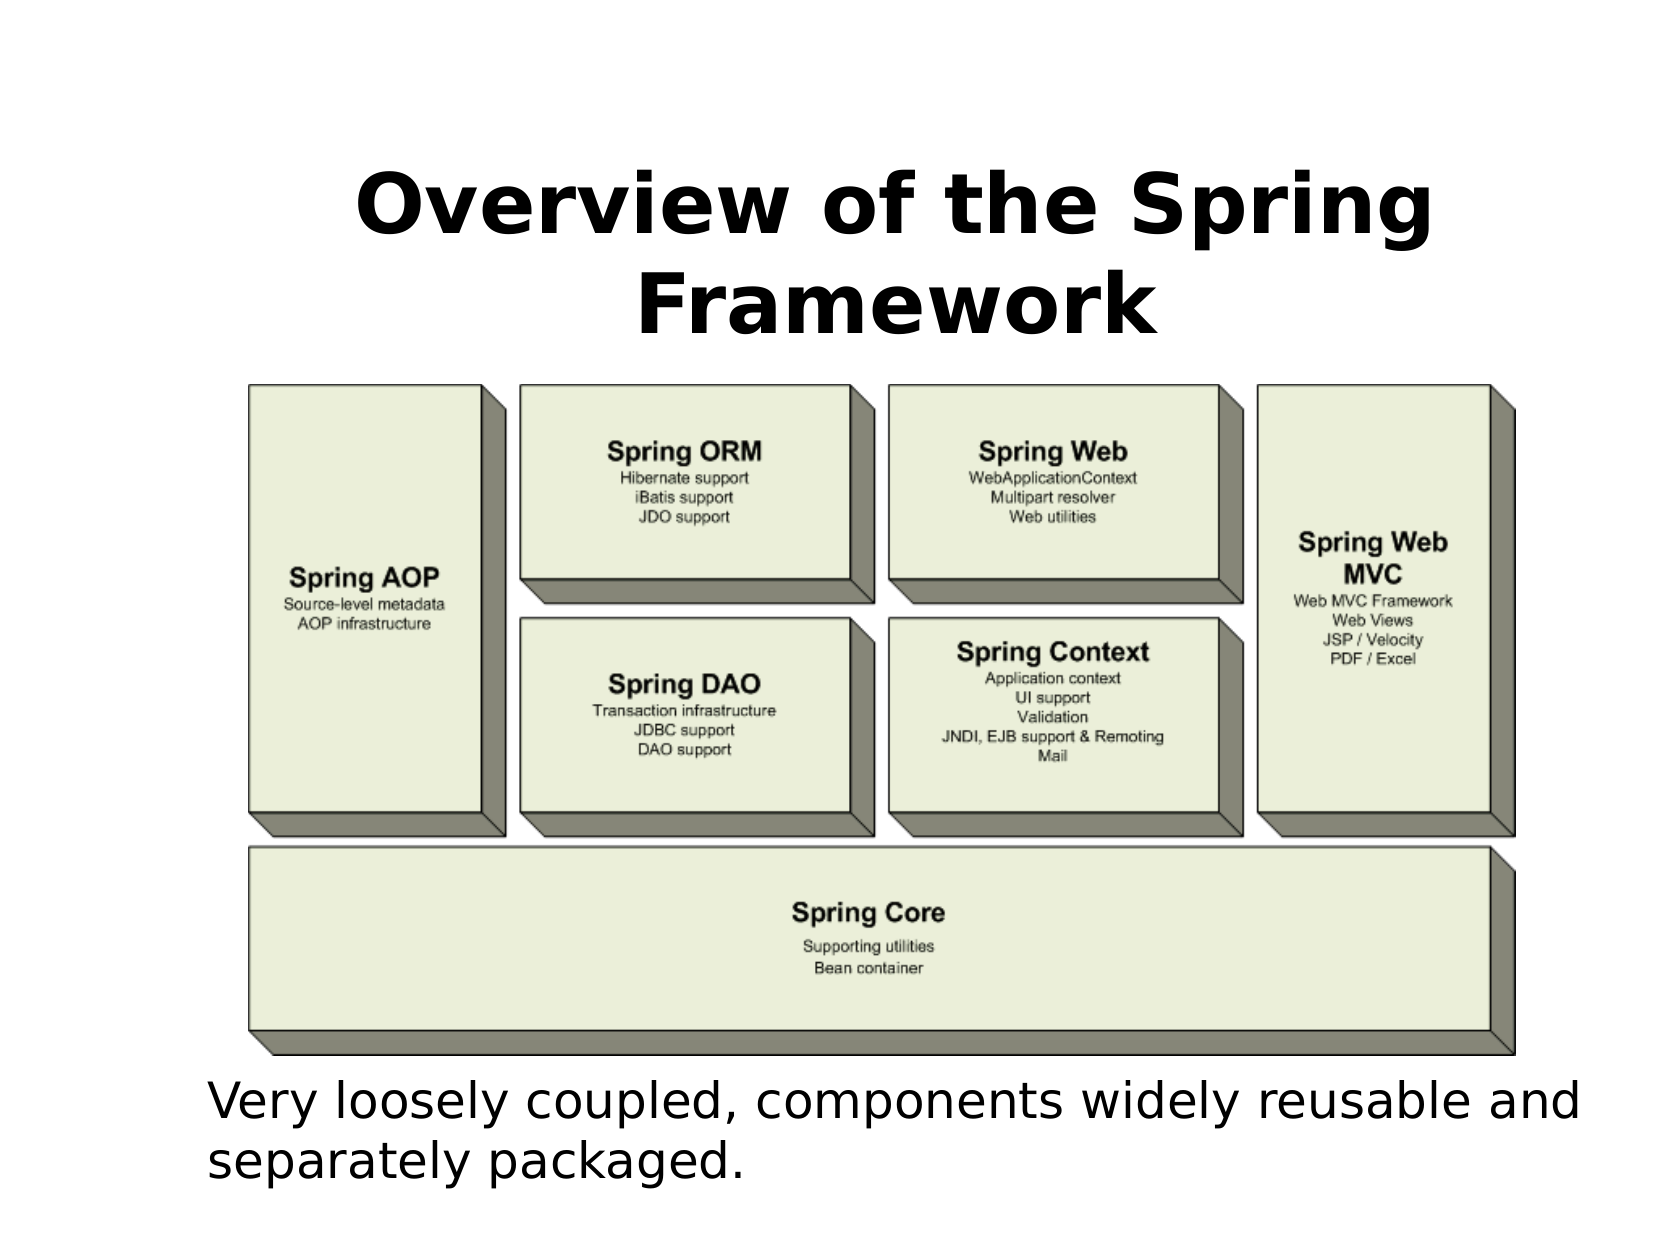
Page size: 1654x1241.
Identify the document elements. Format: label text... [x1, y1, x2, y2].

picture [248, 384, 1516, 1056]
list Very loosely coupled, components widely reusable and separately packaged. [192, 1060, 1599, 1213]
title Overview of the Spring Framework [192, 151, 1599, 359]
